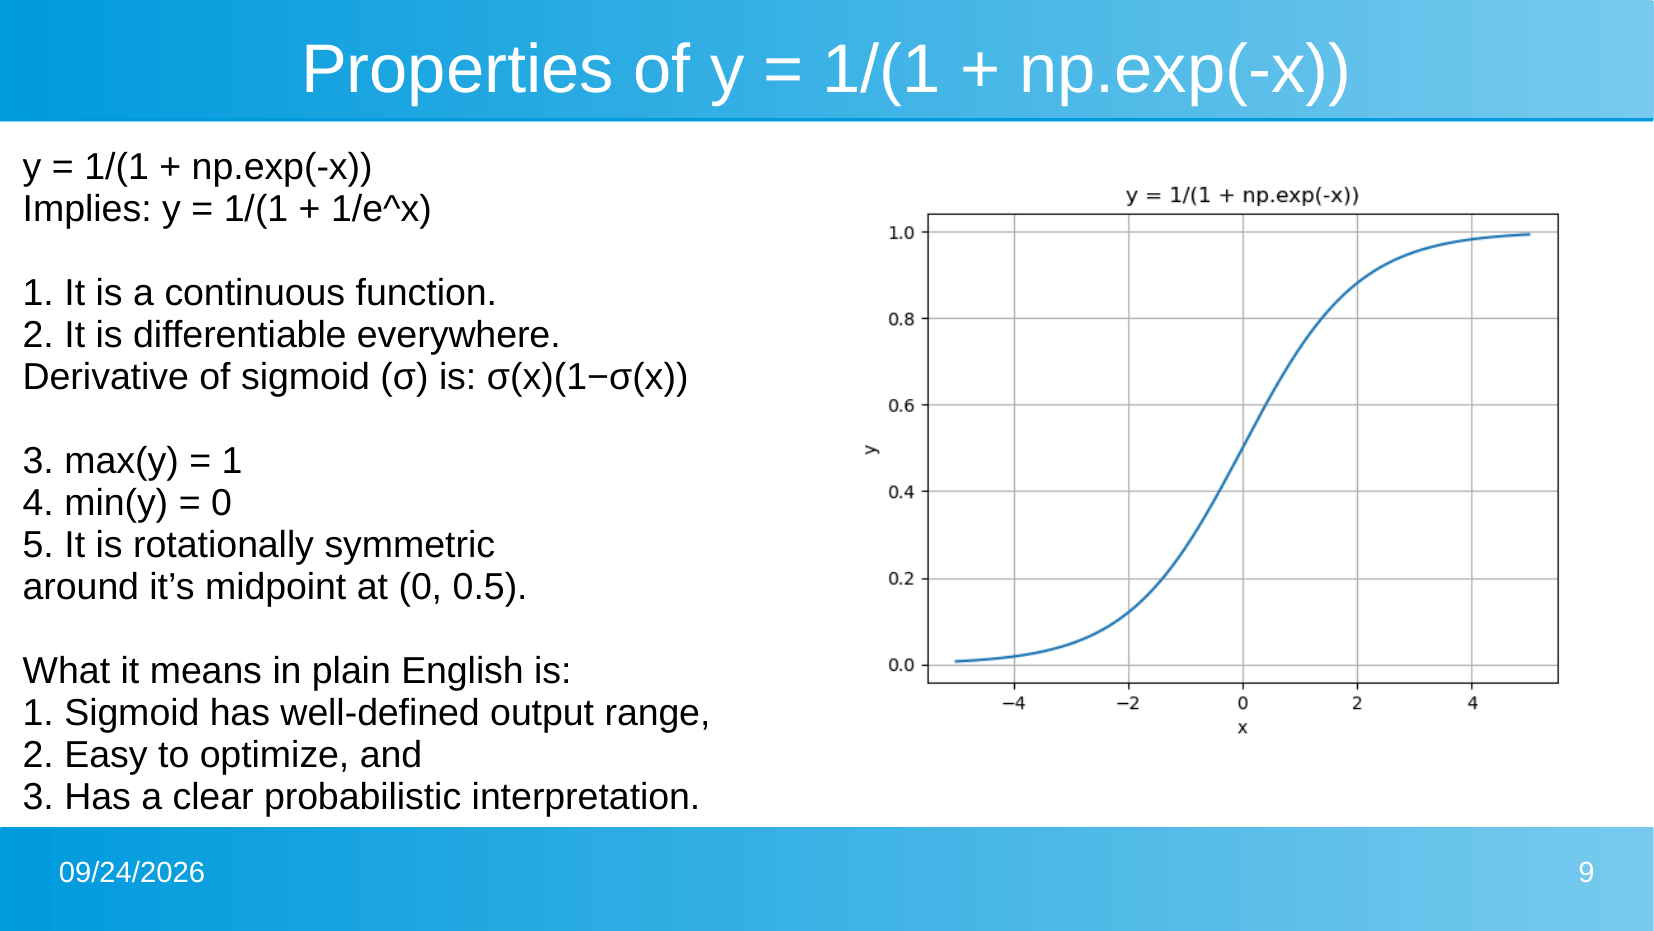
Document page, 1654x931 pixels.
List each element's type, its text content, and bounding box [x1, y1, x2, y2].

title Properties of y = 1/(1 + np.exp(-x)) [59, 29, 1595, 108]
picture [826, 140, 1639, 751]
text_box y = 1/(1 + np.exp(-x)) Implies: y = 1/(1 + 1/e^x) 1. It is a continuous function. 2. It is differentiable everywhere. Derivative of sigmoid (σ) is: σ(x)(1−σ(x)) 3. max(y) = 1 4. min(y) = 0 5. It is rotationally symmetric around it’s midpoint at (0, 0.5). What it means in plain English is: 1. Sigmoid has well-defined output range, 2. Easy to optimize, and 3. Has a clear probabilistic interpretation. [7, 138, 1546, 825]
